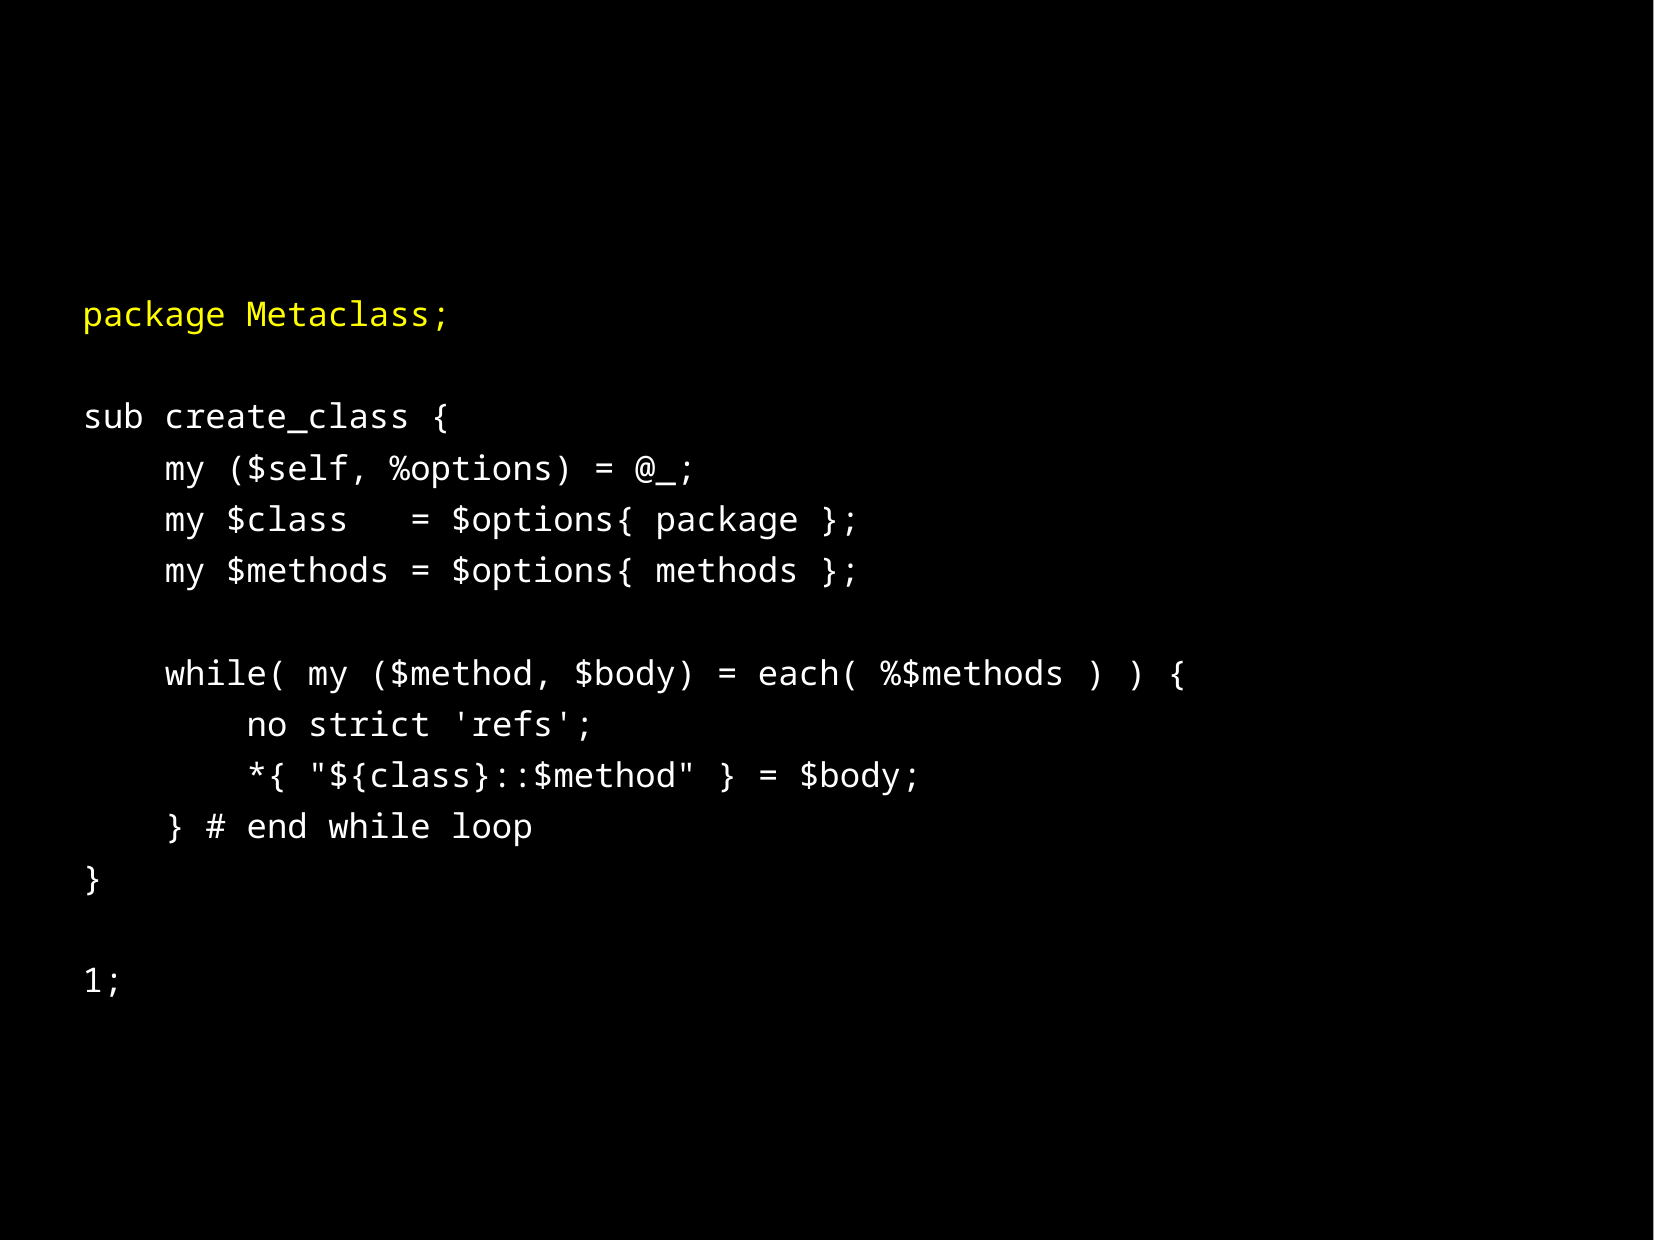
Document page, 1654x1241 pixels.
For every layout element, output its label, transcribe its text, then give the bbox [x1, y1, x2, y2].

list package Metaclass; sub create_class { my ($self, %options) = @_; my $class = $options{ package }; my $methods = $options{ methods }; while( my ($method, $body) = each( %$methods ) ) { no strict 'refs'; *{ "${class}::$method" } = $body; } # end while loop } 1; [82, 290, 1538, 1010]
